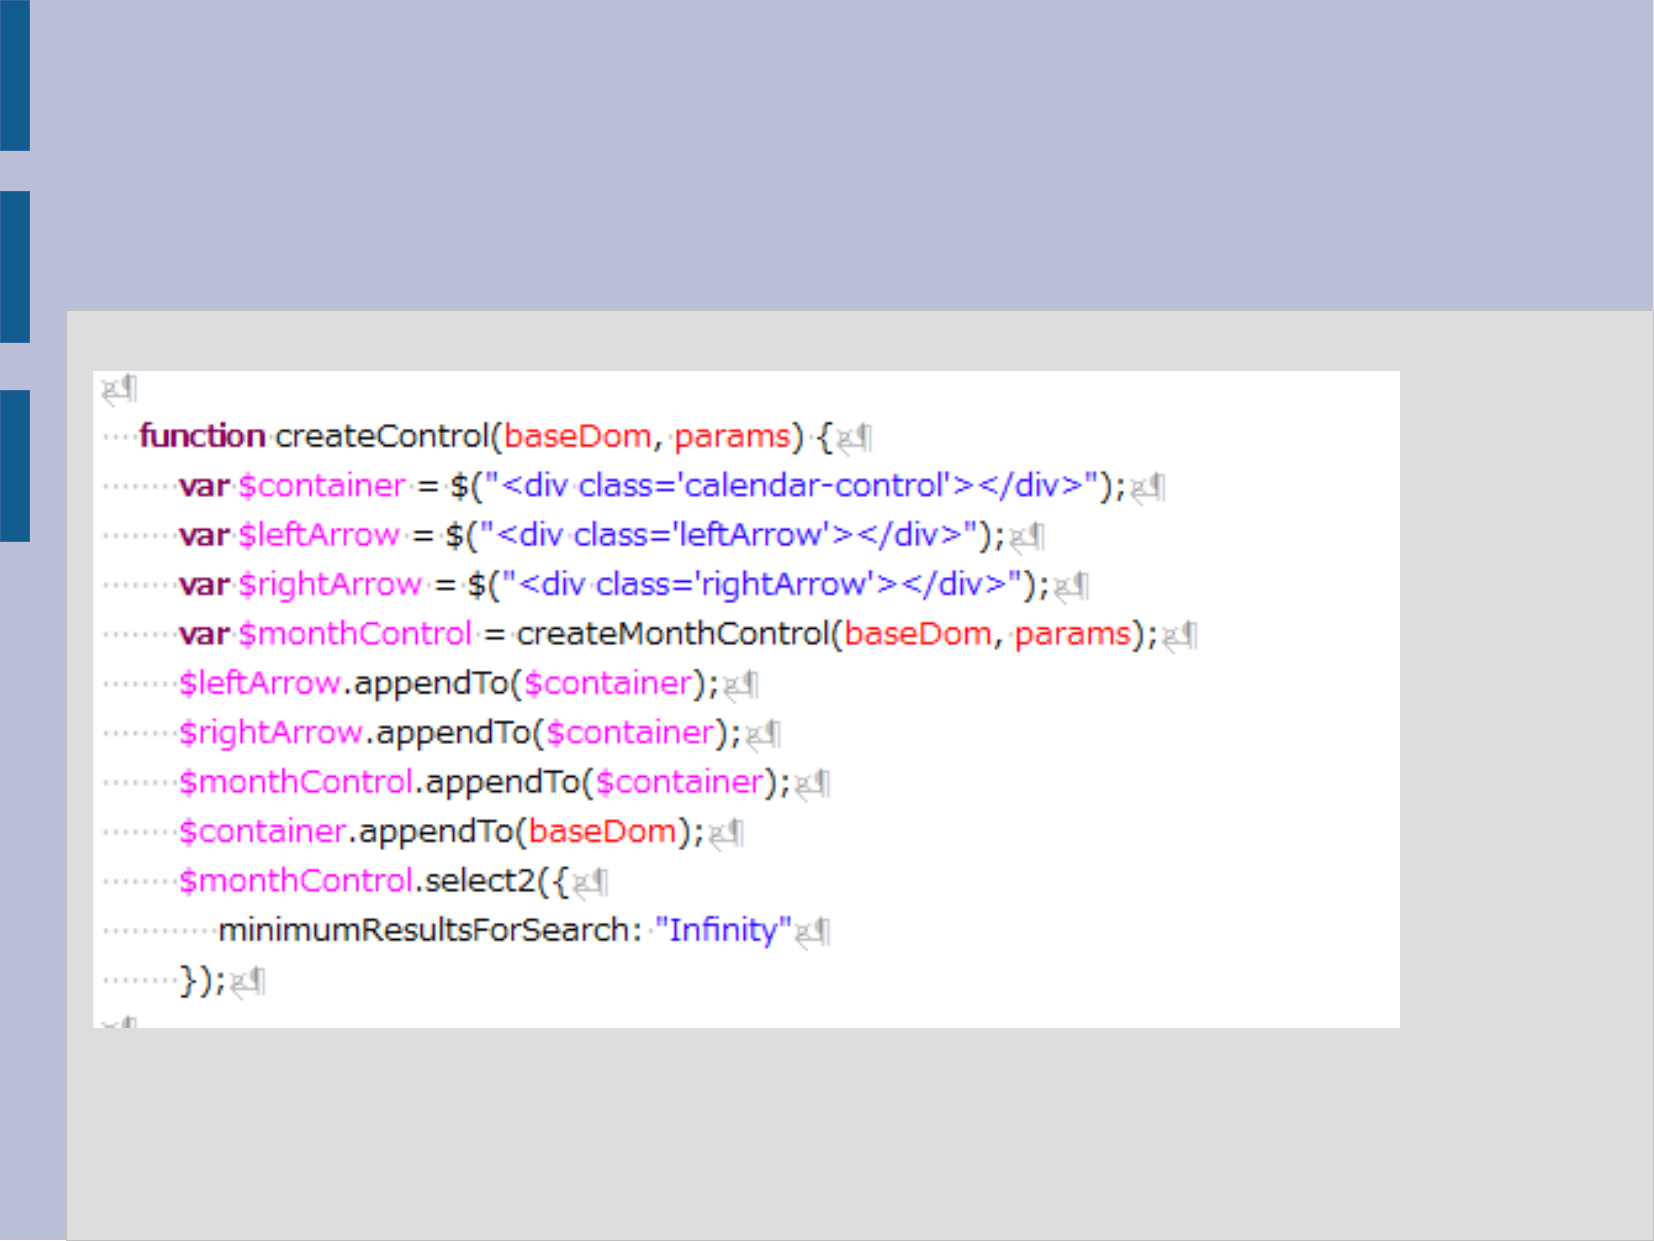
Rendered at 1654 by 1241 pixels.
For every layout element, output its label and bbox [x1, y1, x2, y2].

picture [93, 371, 1400, 1028]
